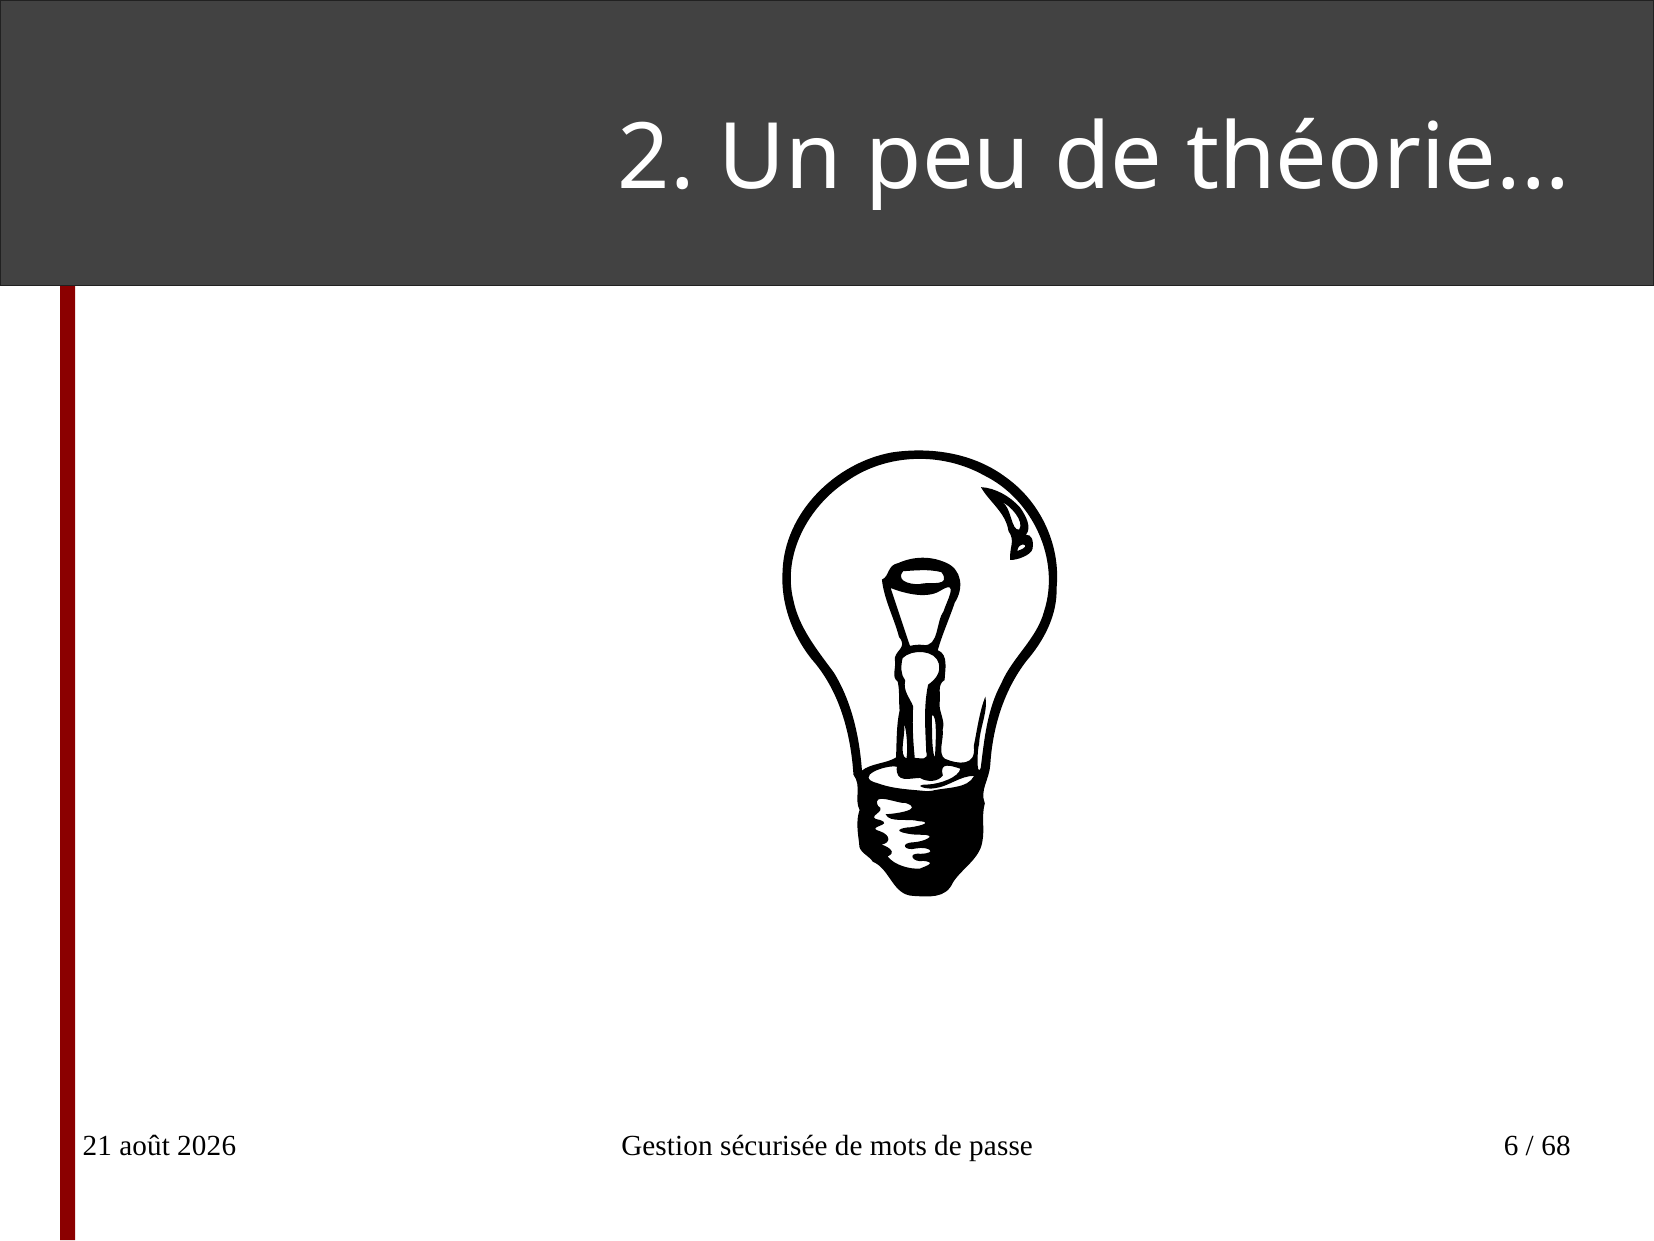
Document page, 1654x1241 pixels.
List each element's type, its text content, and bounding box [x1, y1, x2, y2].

title 2. Un peu de théorie... [82, 49, 1571, 257]
picture [780, 450, 1060, 897]
